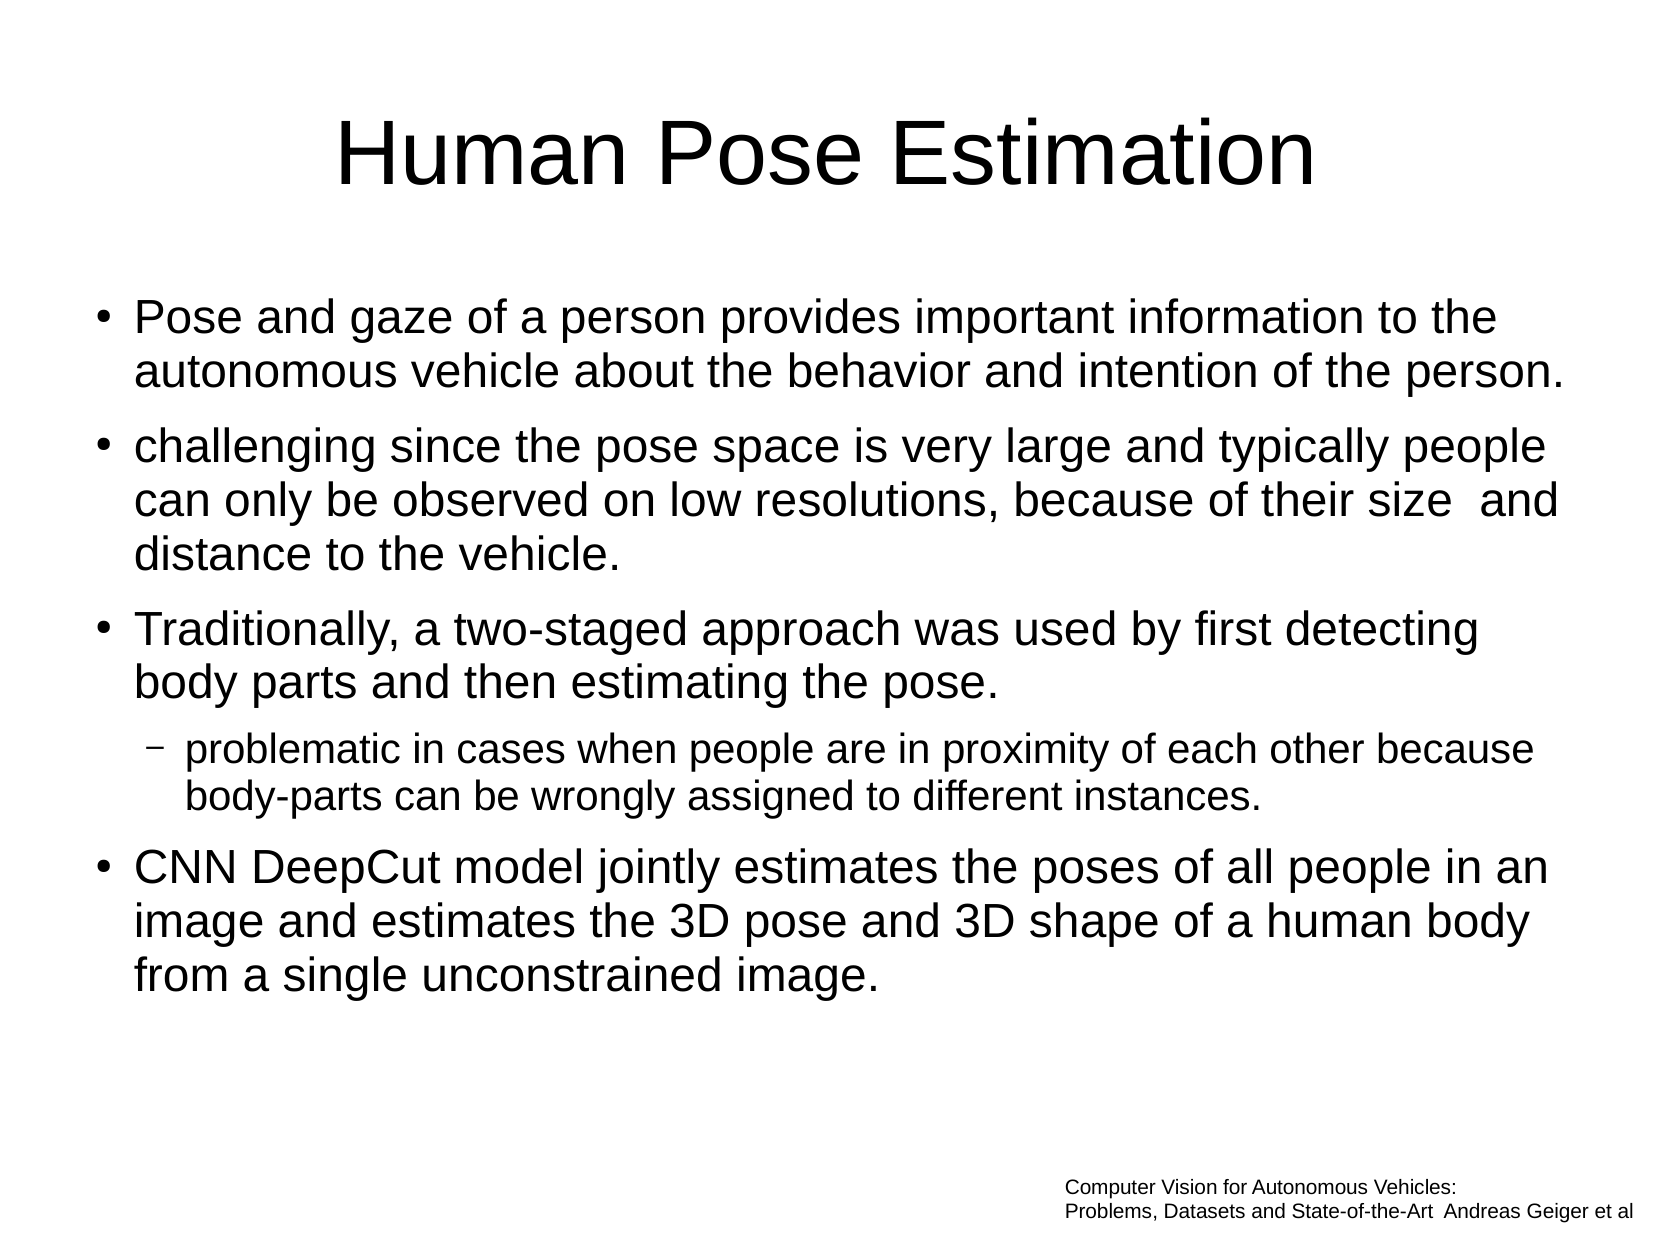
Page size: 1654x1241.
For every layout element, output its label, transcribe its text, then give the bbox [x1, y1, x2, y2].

title Human Pose Estimation [82, 49, 1571, 257]
text_box Computer Vision for Autonomous Vehicles: Problems, Datasets and State-of-the-Art Andreas Geiger et al [1050, 1168, 1654, 1231]
list Pose and gaze of a person provides important information to the autonomous vehicle about the behavior and intention of the person. challenging since the pose space is very large and typically people can only be observed on low resolutions, because of their size and distance to the vehicle. Traditionally, a two-staged approach was used by first detecting body parts and then estimating the pose. problematic in cases when people are in proximity of each other because body-parts can be wrongly assigned to different instances. CNN DeepCut model jointly estimates the poses of all people in an image and estimates the 3D pose and 3D shape of a human body from a single unconstrained image. [82, 290, 1571, 1010]
